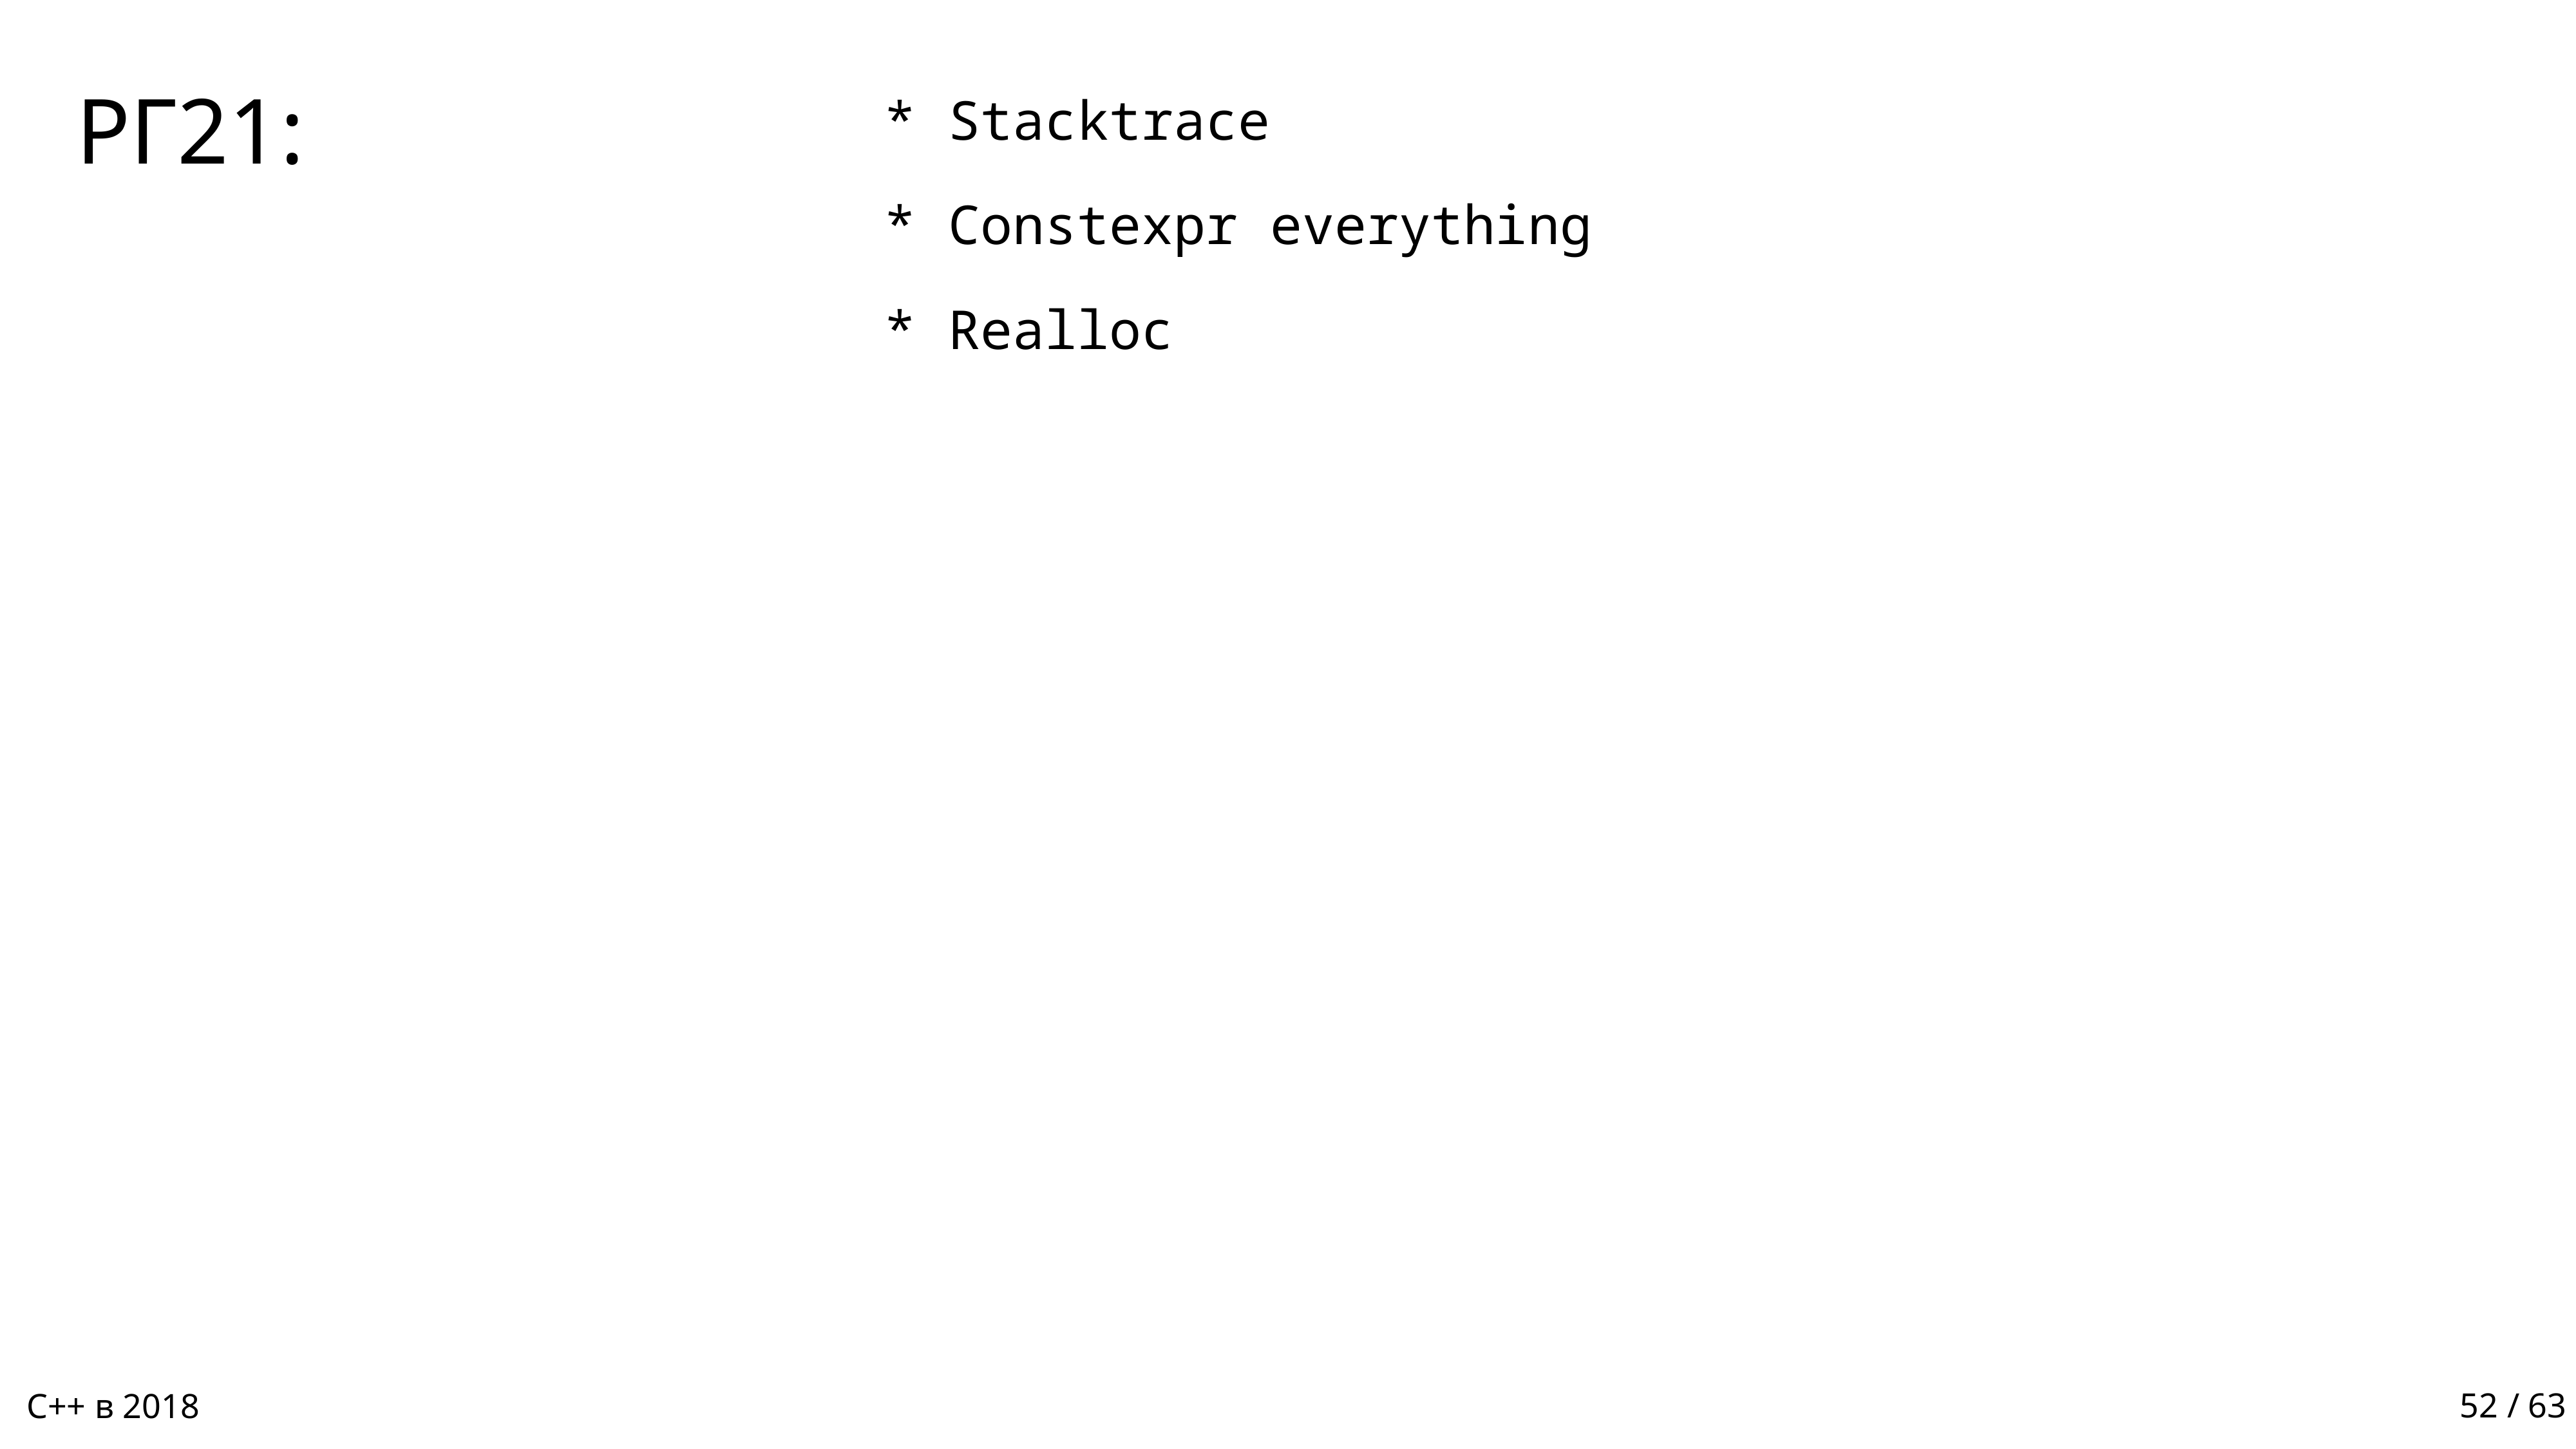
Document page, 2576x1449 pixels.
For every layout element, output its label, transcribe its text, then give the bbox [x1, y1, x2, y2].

title РГ21: [66, 81, 802, 486]
list * Stacktrace * Constexpr everything * Realloc [875, 81, 2460, 1249]
list <number> / 63 [1479, 1376, 2576, 1431]
list C++ в 2018 [17, 1376, 1114, 1431]
